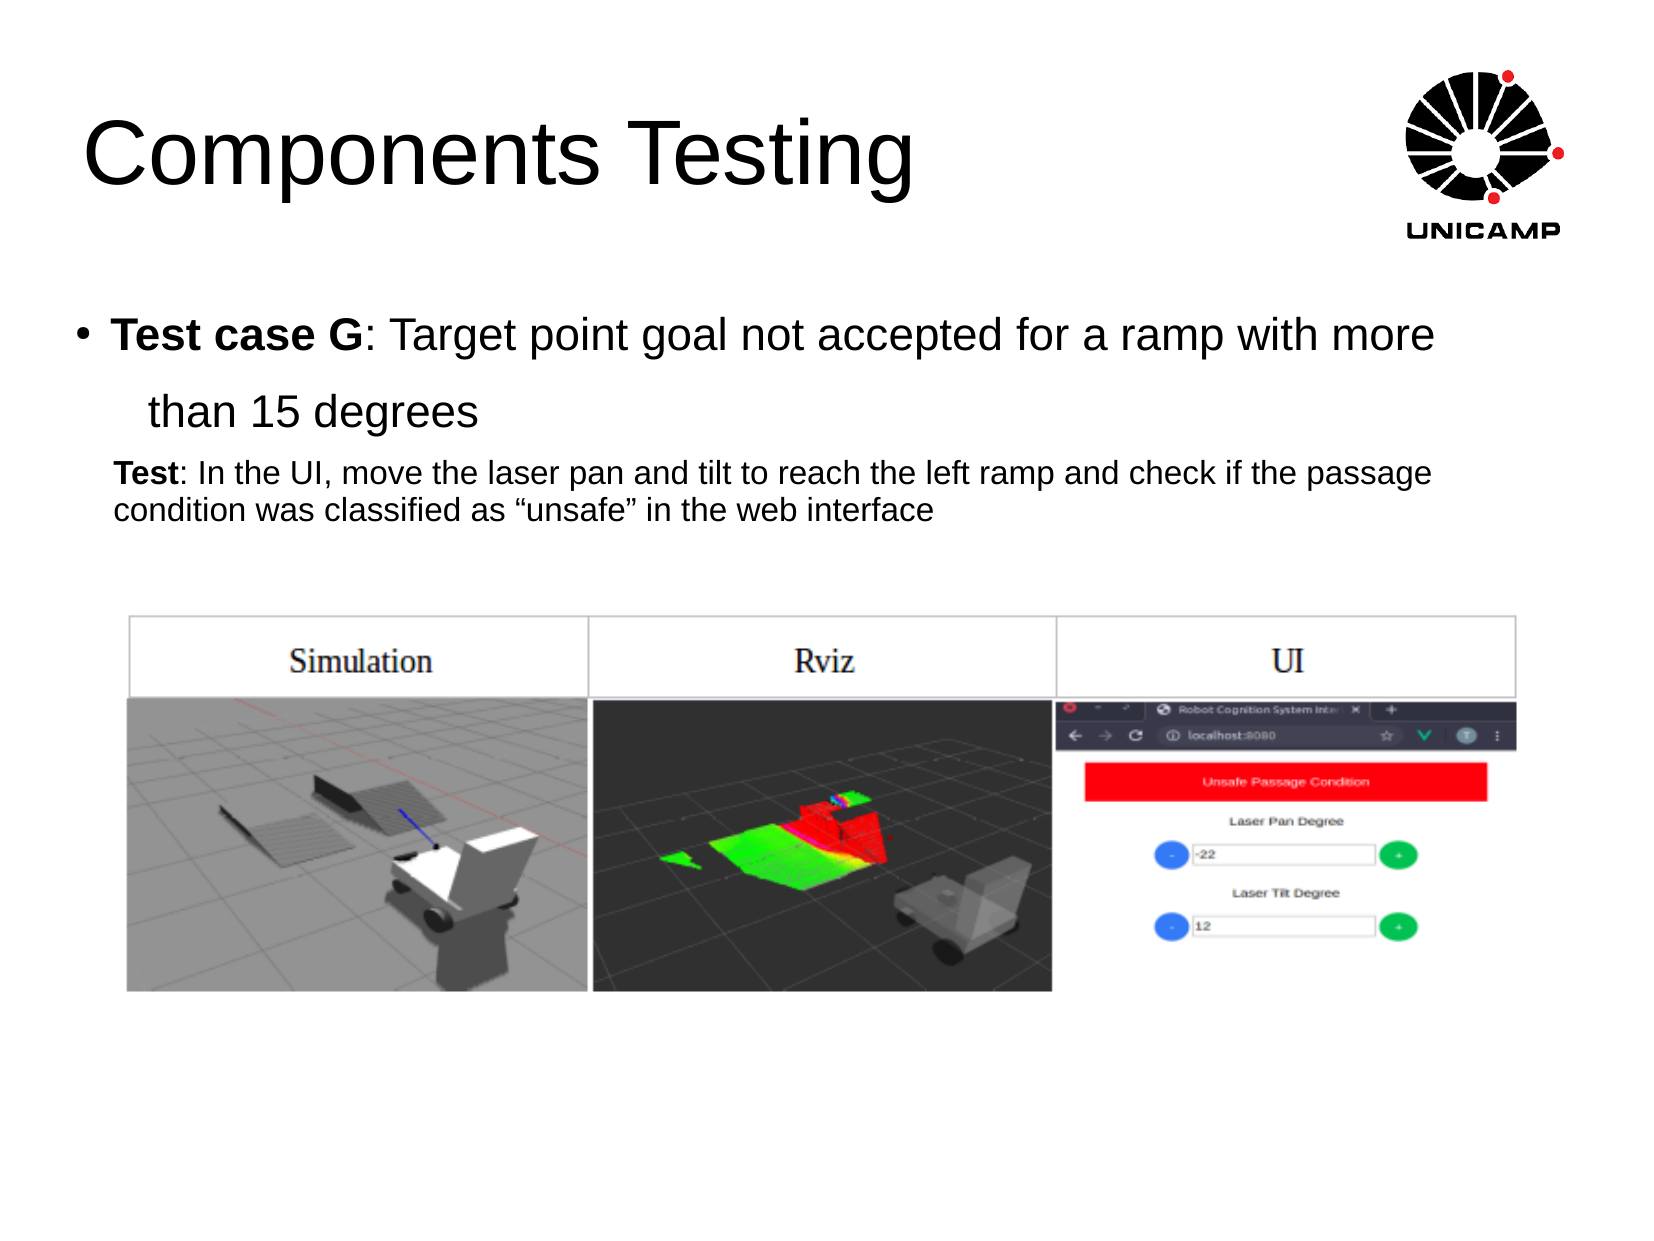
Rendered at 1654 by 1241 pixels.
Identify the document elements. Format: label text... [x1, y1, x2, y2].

list Test case G: Target point goal not accepted for a ramp with more than 15 degrees [0, 283, 1489, 1003]
picture [118, 601, 1528, 1003]
picture [1405, 70, 1564, 239]
text_box Test: In the UI, move the laser pan and tilt to reach the left ramp and check if the passage condition was classified as “unsafe” in the web interface [23, 447, 1560, 626]
title Components Testing [82, 49, 1571, 257]
